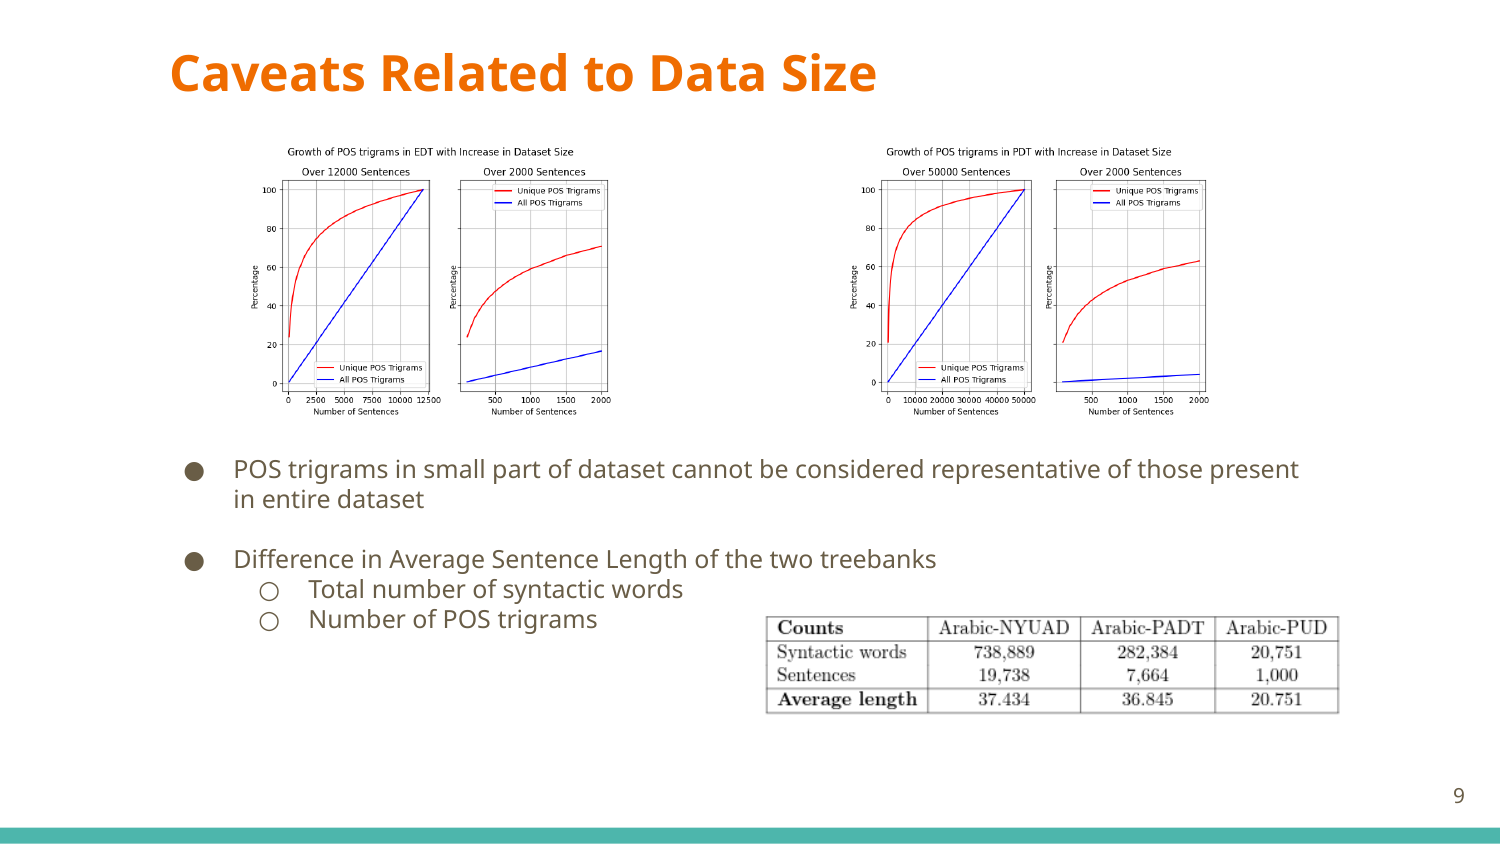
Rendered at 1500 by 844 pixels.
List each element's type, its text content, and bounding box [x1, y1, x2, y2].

picture [847, 145, 1211, 419]
list POS trigrams in small part of dataset cannot be considered representative of those present in entire dataset Difference in Average Sentence Length of the two treebanks Total number of syntactic words Number of POS trigrams [143, 438, 1335, 765]
picture [759, 610, 1346, 722]
title Caveats Related to Data Size [154, 26, 1346, 92]
slide_number <number> [1389, 764, 1480, 830]
picture [248, 145, 613, 419]
